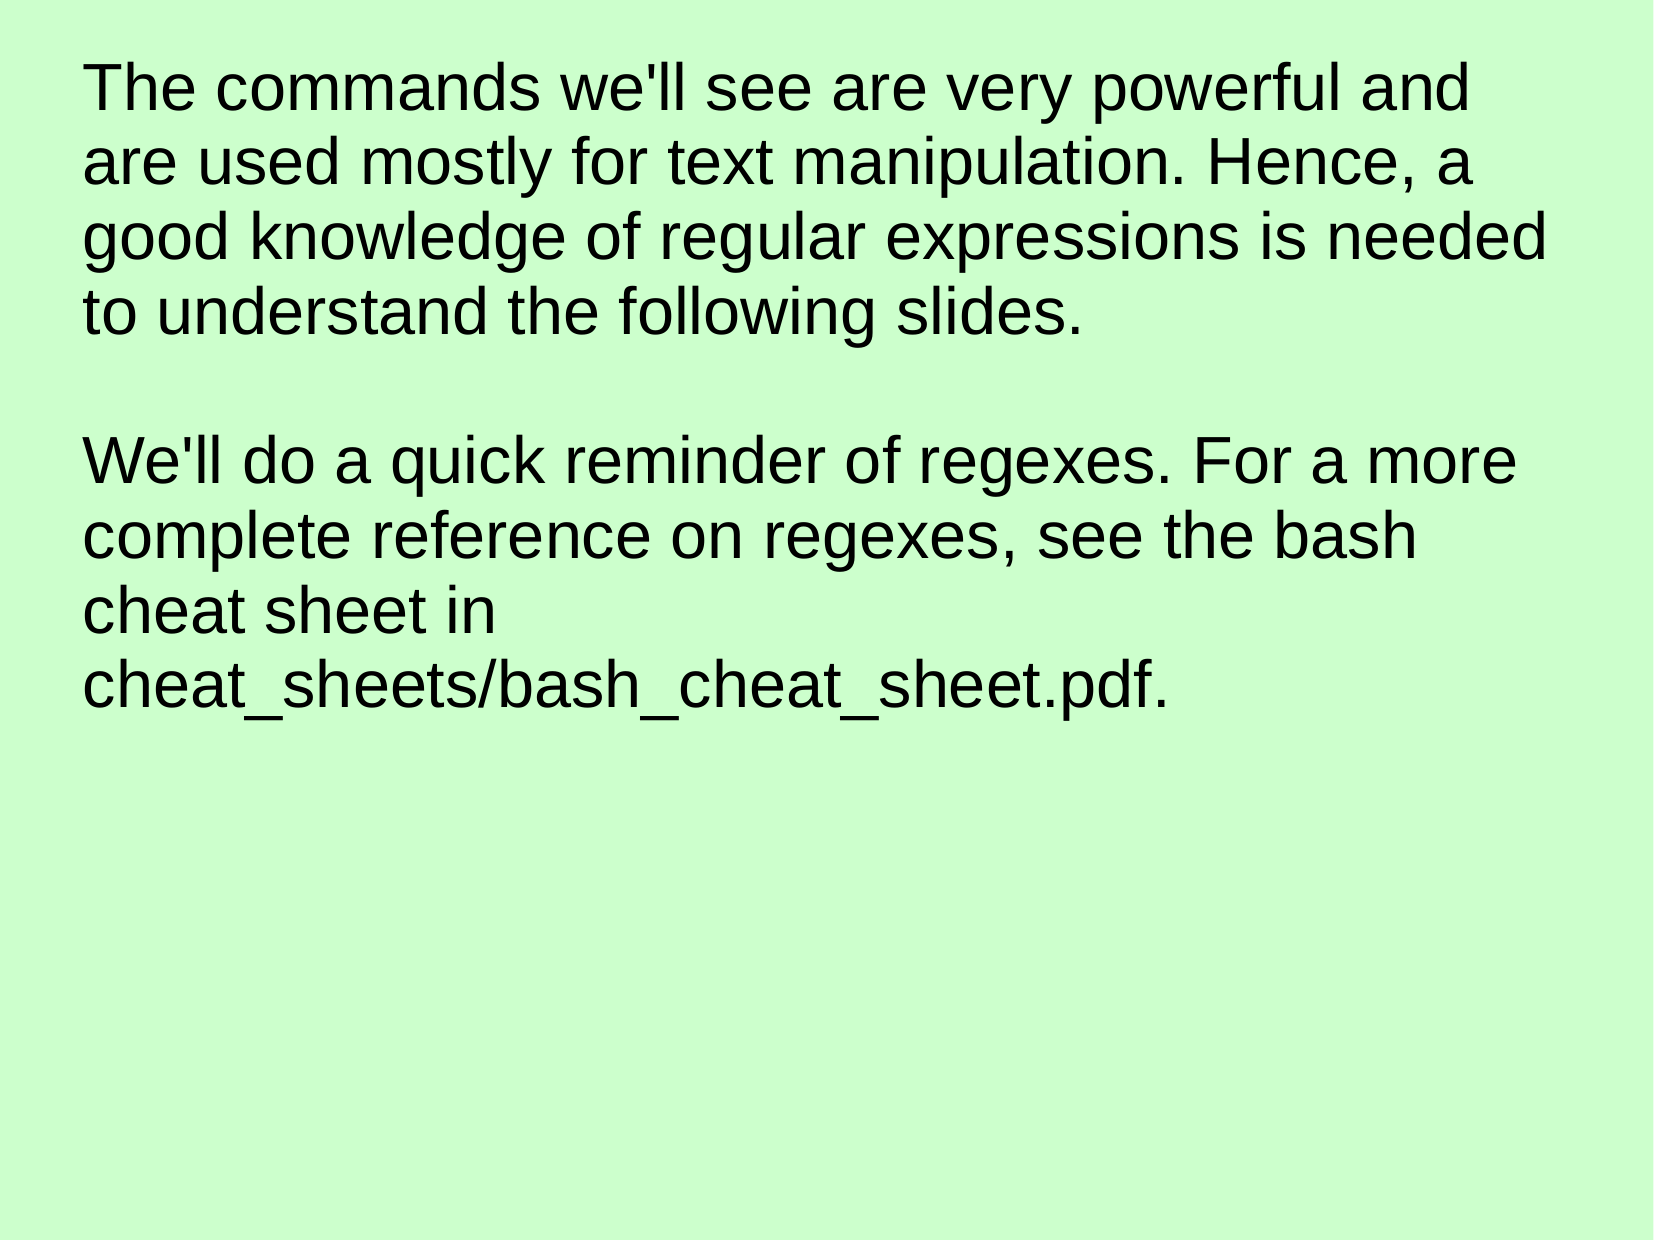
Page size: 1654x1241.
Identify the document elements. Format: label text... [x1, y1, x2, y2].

subtitle The commands we'll see are very powerful and are used mostly for text manipulation. Hence, a good knowledge of regular expressions is needed to understand the following slides. We'll do a quick reminder of regexes. For a more complete reference on regexes, see the bash cheat sheet in cheat_sheets/bash_cheat_sheet.pdf. [82, 49, 1571, 1010]
